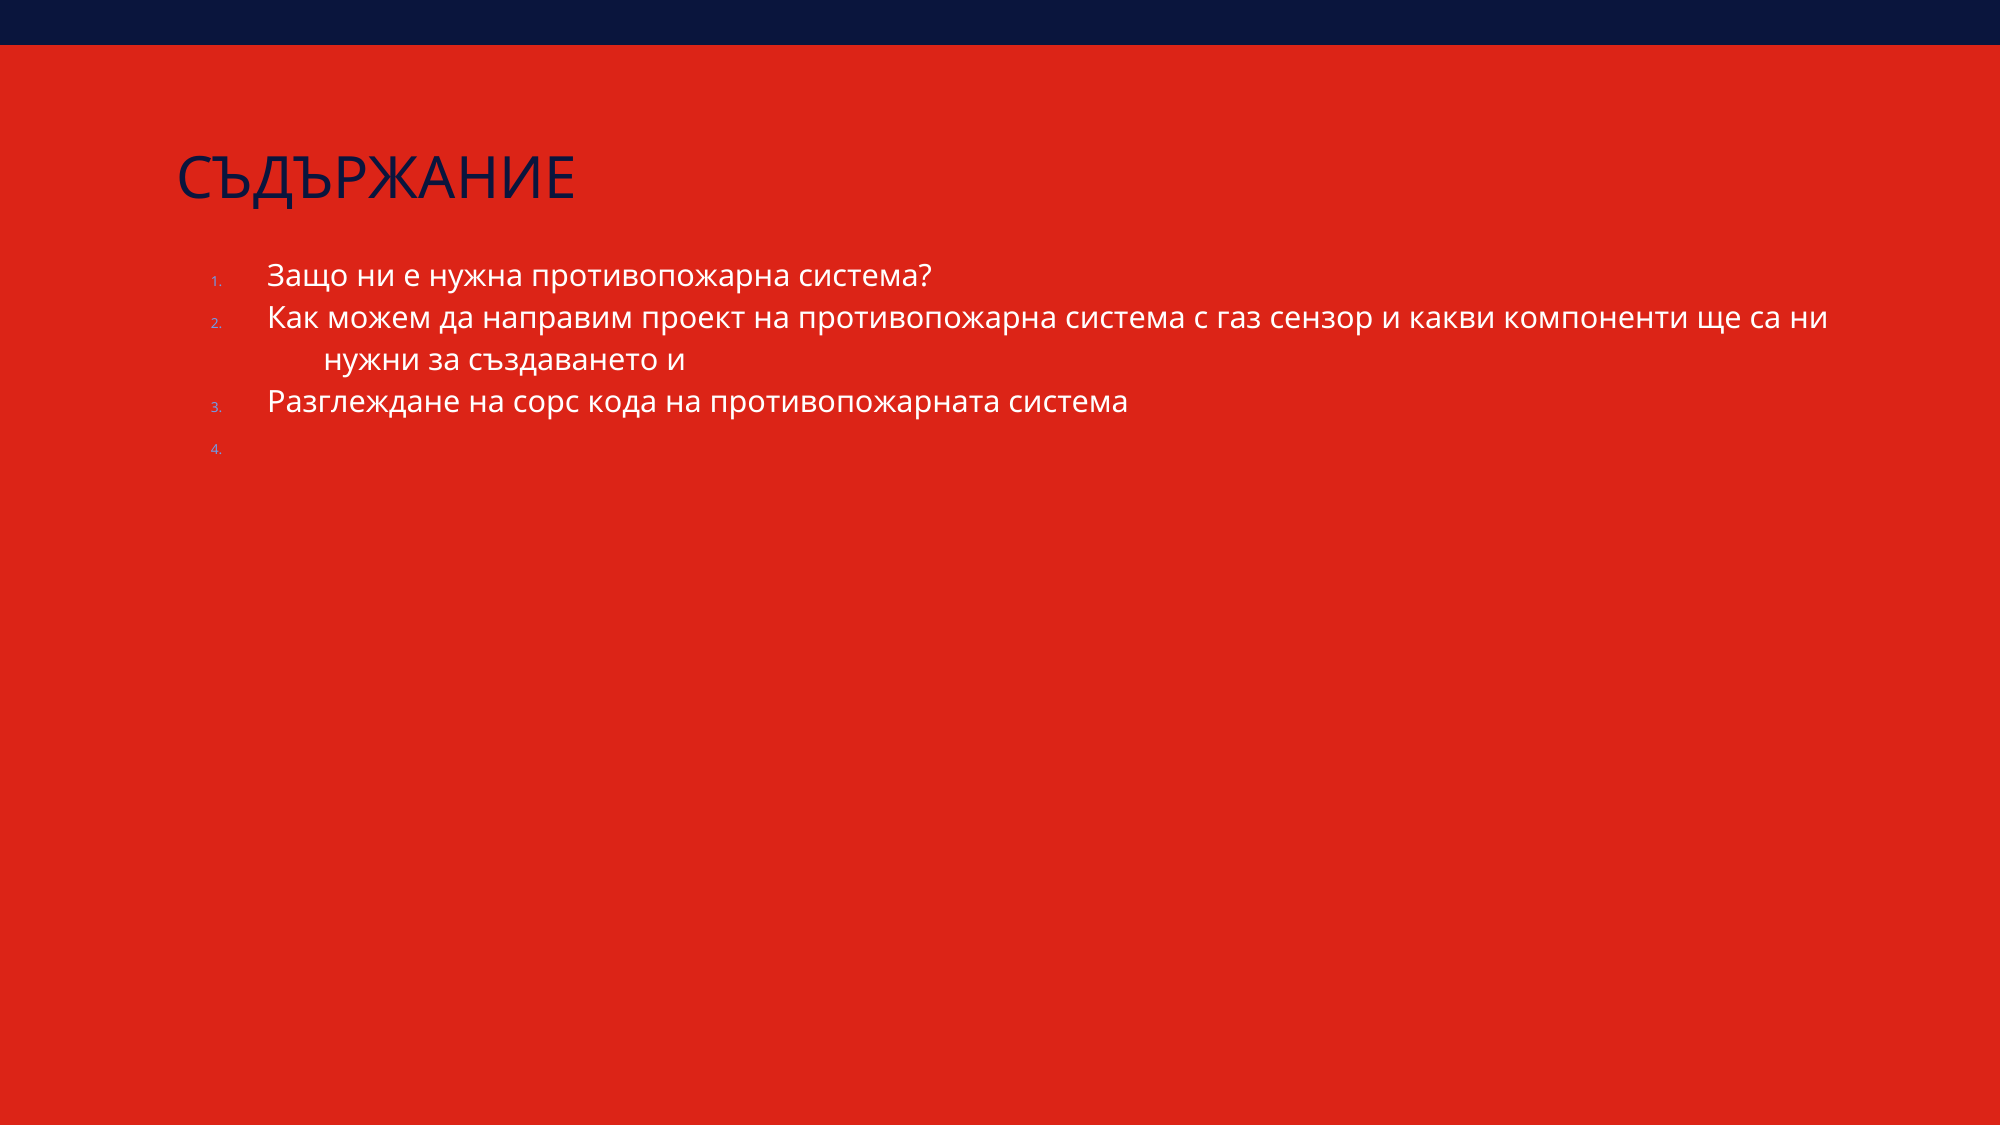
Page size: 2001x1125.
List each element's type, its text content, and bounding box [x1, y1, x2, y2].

subtitle Защо ни е нужна противопожарна система? Как можем да направим проект на противопожарна система с газ сензор и какви компоненти ще са ни нужни за създаването и Разглеждане на сорс кода на противопожарната система [158, 235, 1846, 1003]
title СЪДЪРЖАНИЕ [156, 120, 1844, 223]
